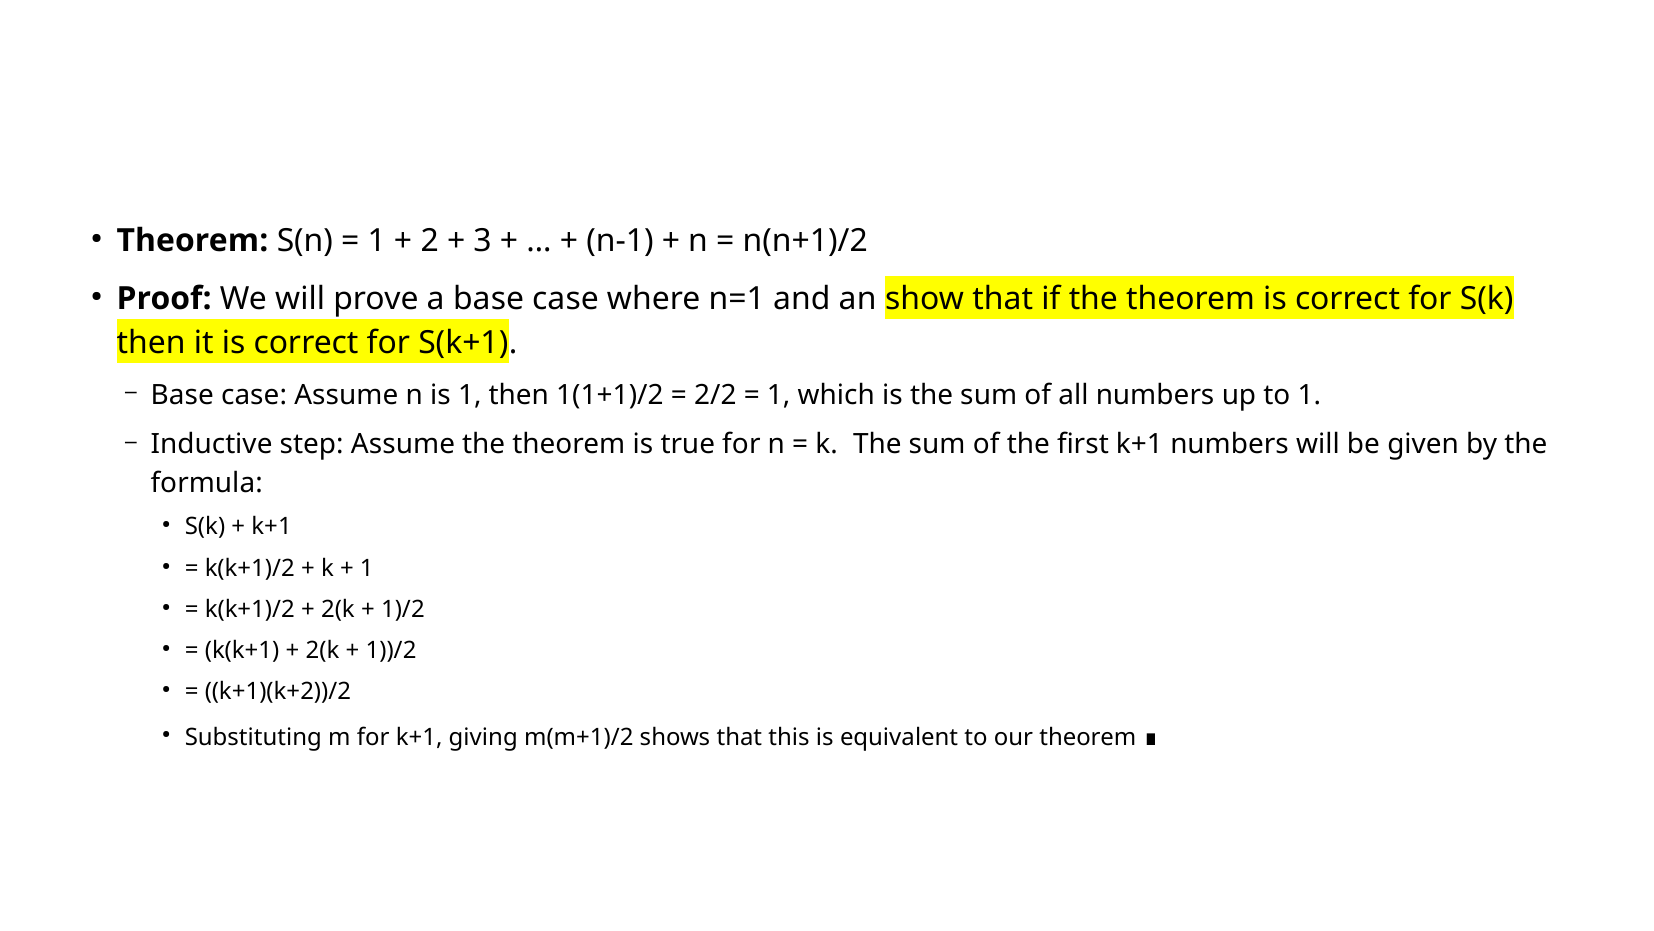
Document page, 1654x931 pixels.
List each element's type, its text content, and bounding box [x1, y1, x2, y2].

list Theorem: S(n) = 1 + 2 + 3 + … + (n-1) + n = n(n+1)/2 Proof: We will prove a base case where n=1 and an show that if the theorem is correct for S(k) then it is correct for S(k+1). Base case: Assume n is 1, then 1(1+1)/2 = 2/2 = 1, which is the sum of all numbers up to 1. Inductive step: Assume the theorem is true for n = k. The sum of the first k+1 numbers will be given by the formula: S(k) + k+1 = k(k+1)/2 + k + 1 = k(k+1)/2 + 2(k + 1)/2 = (k(k+1) + 2(k + 1))/2 = ((k+1)(k+2))/2 Substituting m for k+1, giving m(m+1)/2 shows that this is equivalent to our theorem ∎ [82, 217, 1571, 758]
